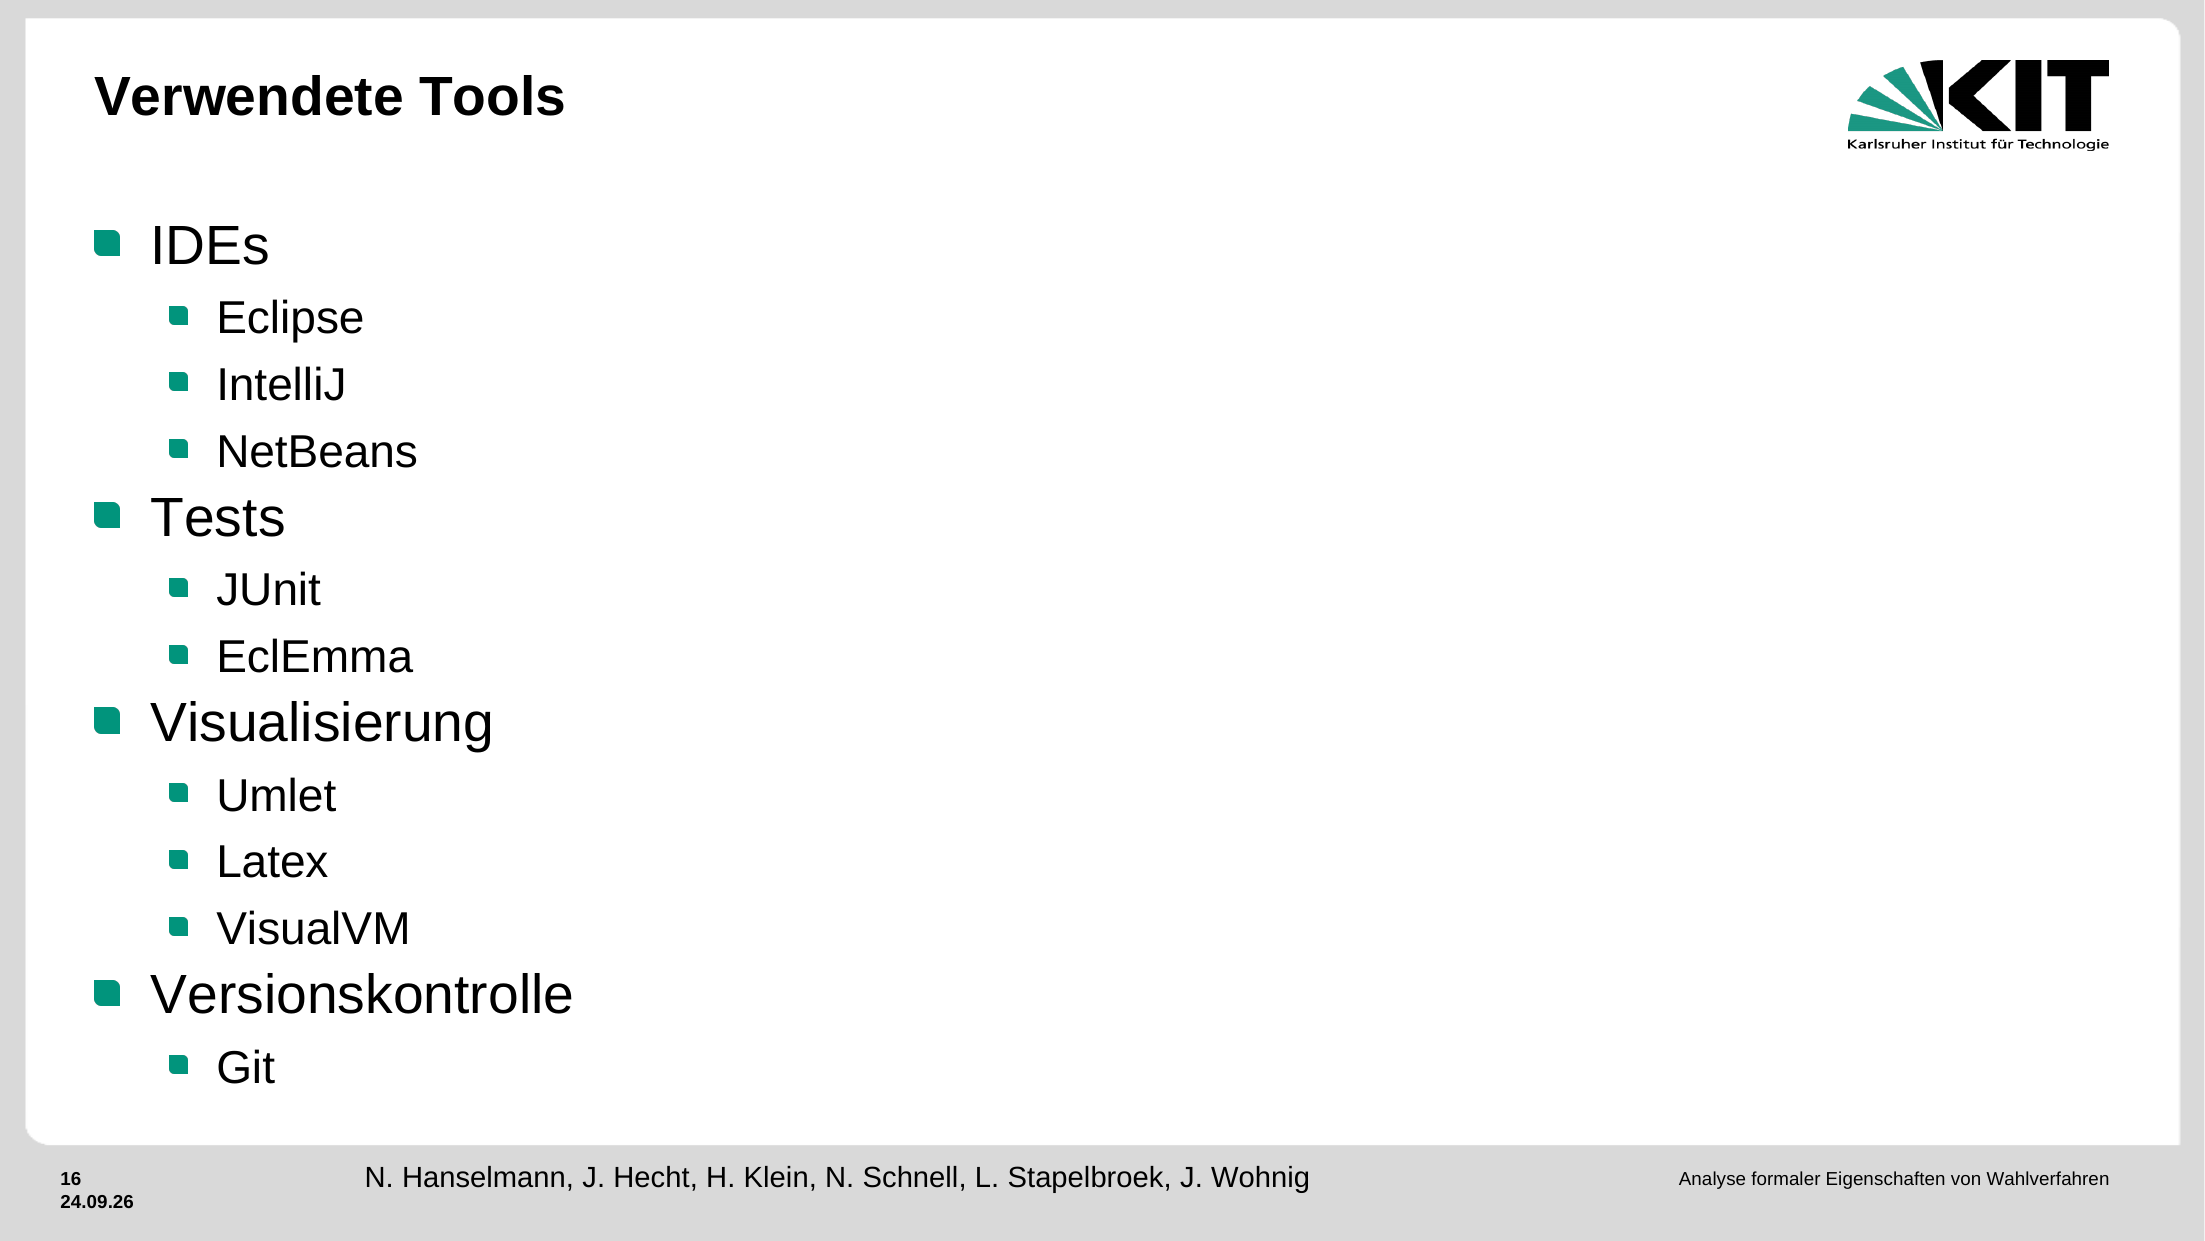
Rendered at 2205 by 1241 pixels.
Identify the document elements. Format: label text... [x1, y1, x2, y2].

title Verwendete Tools [94, 60, 1761, 162]
list IDEs Eclipse IntelliJ NetBeans Tests JUnit EclEmma Visualisierung Umlet Latex VisualVM Versionskontrolle Git [94, 216, 2084, 1102]
picture [0, 0, 2205, 1241]
